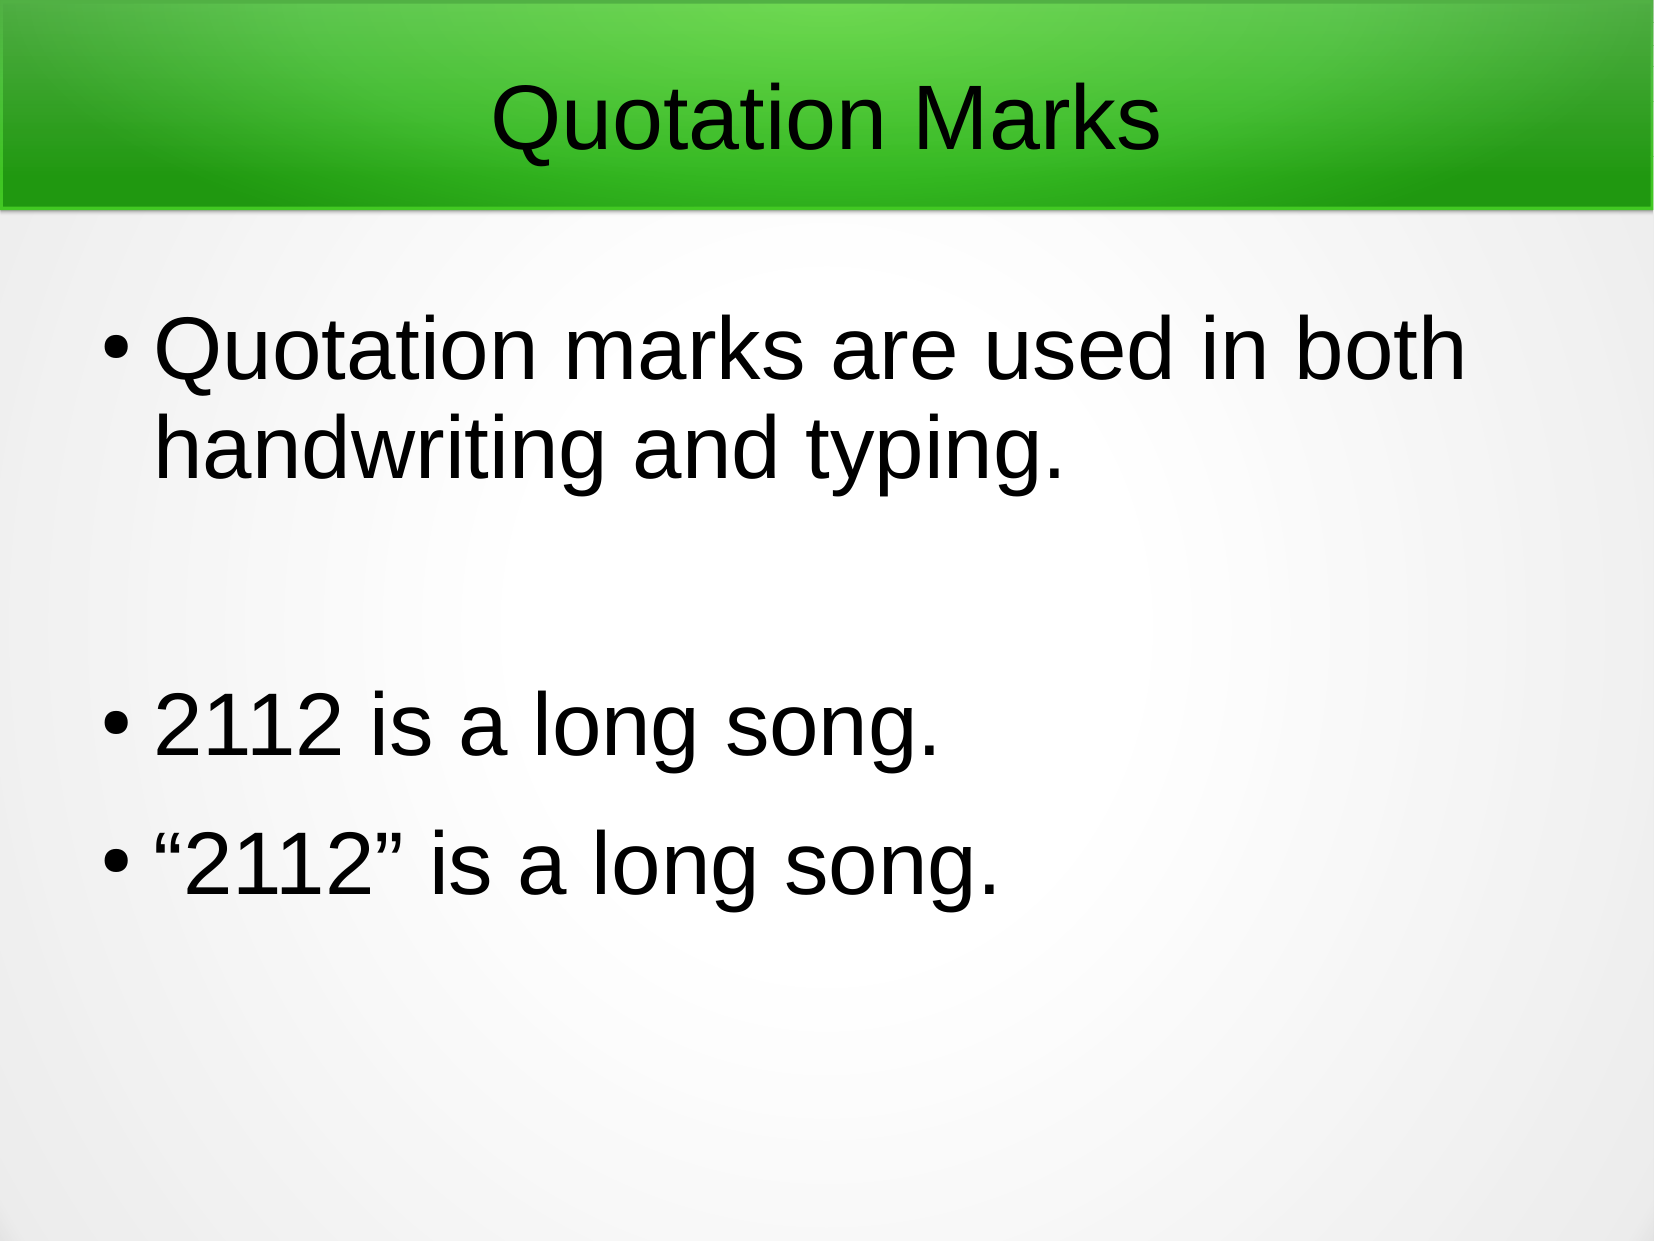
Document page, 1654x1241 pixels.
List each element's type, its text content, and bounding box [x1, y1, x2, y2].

list Quotation marks are used in both handwriting and typing. 2112 is a long song. “2112” is a long song. [82, 299, 1571, 1019]
title Quotation Marks [82, 47, 1571, 189]
